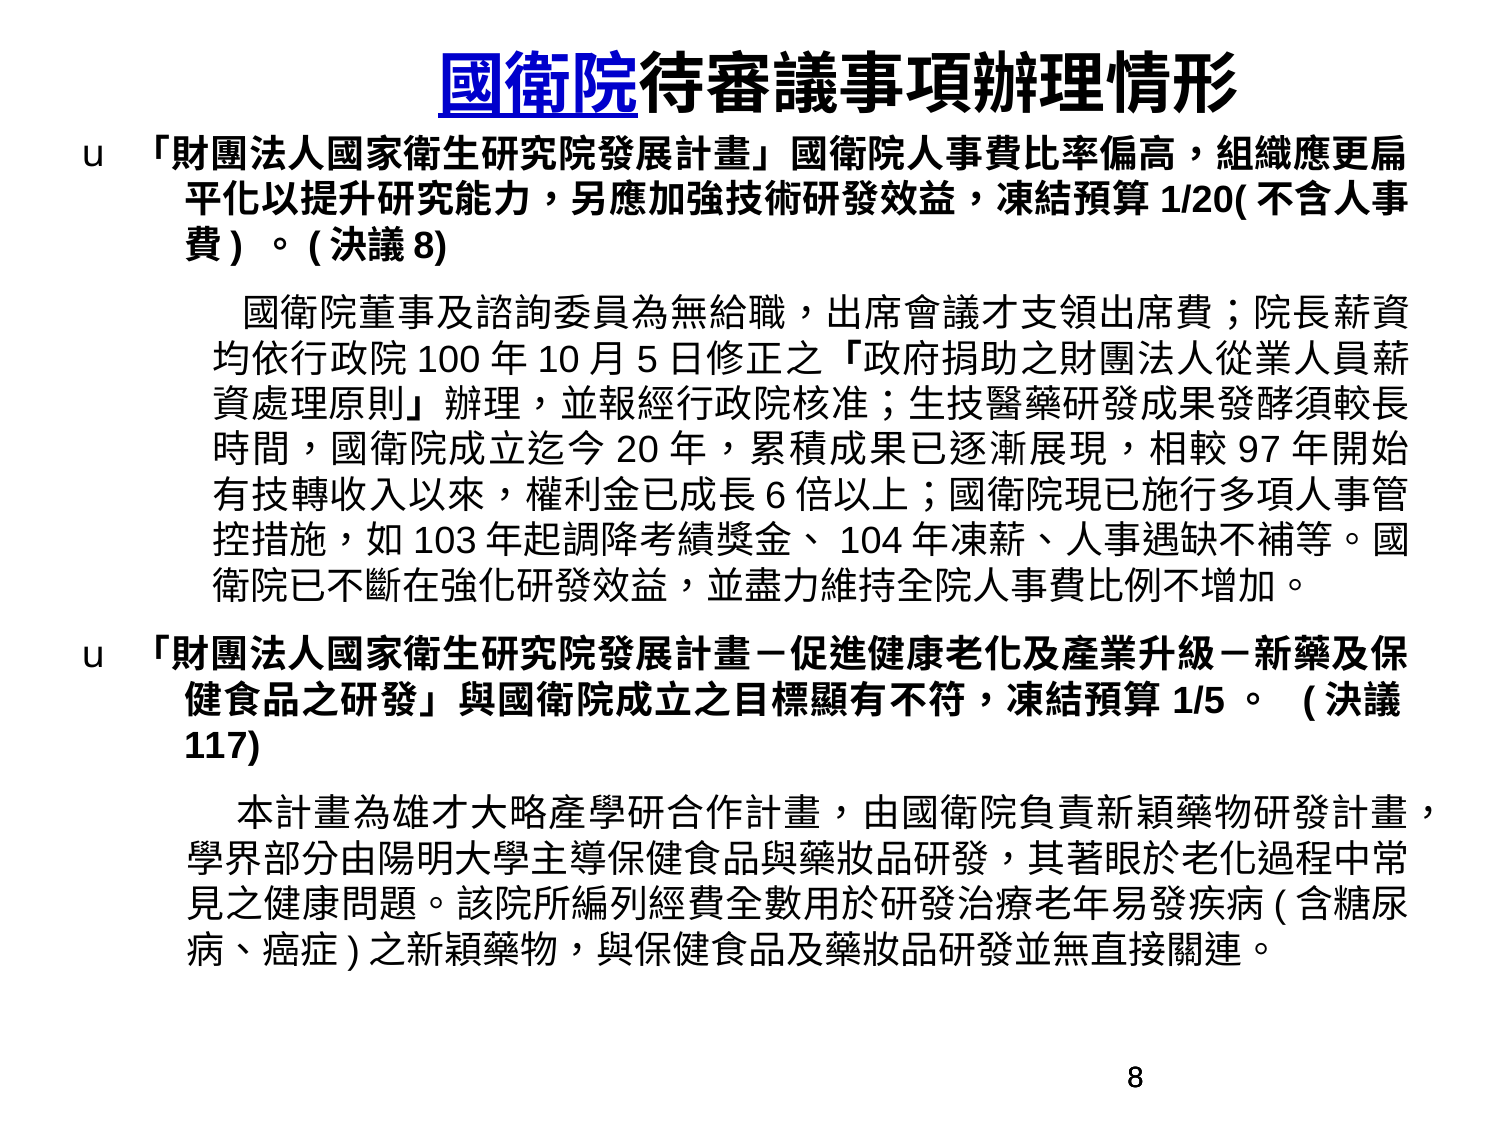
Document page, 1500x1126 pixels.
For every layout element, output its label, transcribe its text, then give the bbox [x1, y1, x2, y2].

text_box 8 [1112, 1053, 1426, 1126]
list 「財團法人國家衛生研究院發展計畫」國衛院人事費比率偏高，組織應更扁平化以提升研究能力，另應加強技術研發效益，凍結預算1/20(不含人事費) 。(決議8) 國衛院董事及諮詢委員為無給職，出席會議才支領出席費；院長薪資均依行政院100年10月5日修正之「政府捐助之財團法人從業人員薪資處理原則」辦理，並報經行政院核准；生技醫藥研發成果發酵須較長時間，國衛院成立迄今20年，累積成果已逐漸展現，相較97年開始有技轉收入以來，權利金已成長6倍以上；國衛院現已施行多項人事管控措施，如103年起調降考績獎金、104年凍薪、人事遇缺不補等。國衛院已不斷在強化研發效益，並盡力維持全院人事費比例不增加。 「財團法人國家衛生研究院發展計畫－促進健康老化及產業升級－新藥及保健食品之研發」與國衛院成立之目標顯有不符，凍結預算1/5。 (決議117) 本計畫為雄才大略產學研合作計畫，由國衛院負責新穎藥物研發計畫，學界部分由陽明大學主導保健食品與藥妝品研發，其著眼於老化過程中常見之健康問題。該院所編列經費全數用於研發治療老年易發疾病(含糖尿病、癌症)之新穎藥物，與保健食品及藥妝品研發並無直接關連。 [66, 122, 1426, 1053]
title 國衛院待審議事項辦理情形 [194, 19, 1483, 144]
